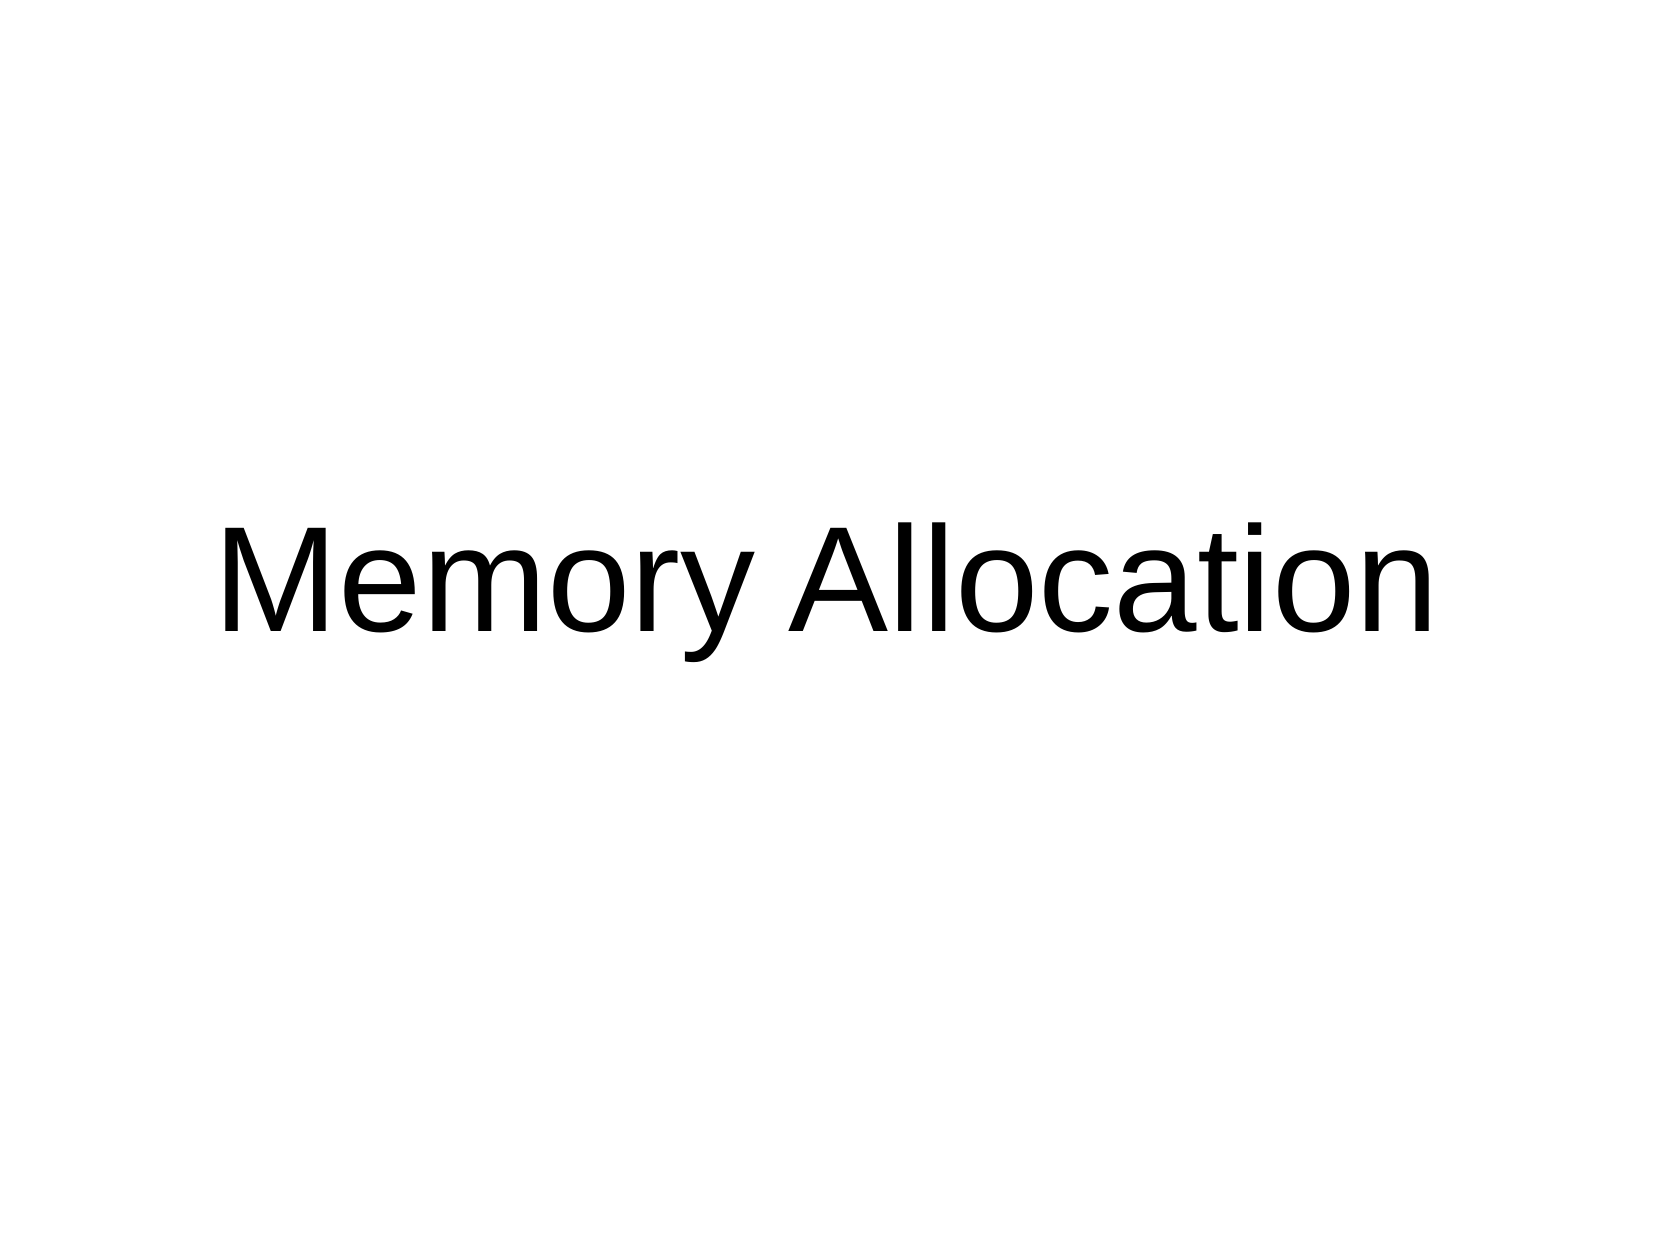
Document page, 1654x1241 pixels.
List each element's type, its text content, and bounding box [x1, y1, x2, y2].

subtitle Memory Allocation [82, 49, 1571, 1109]
